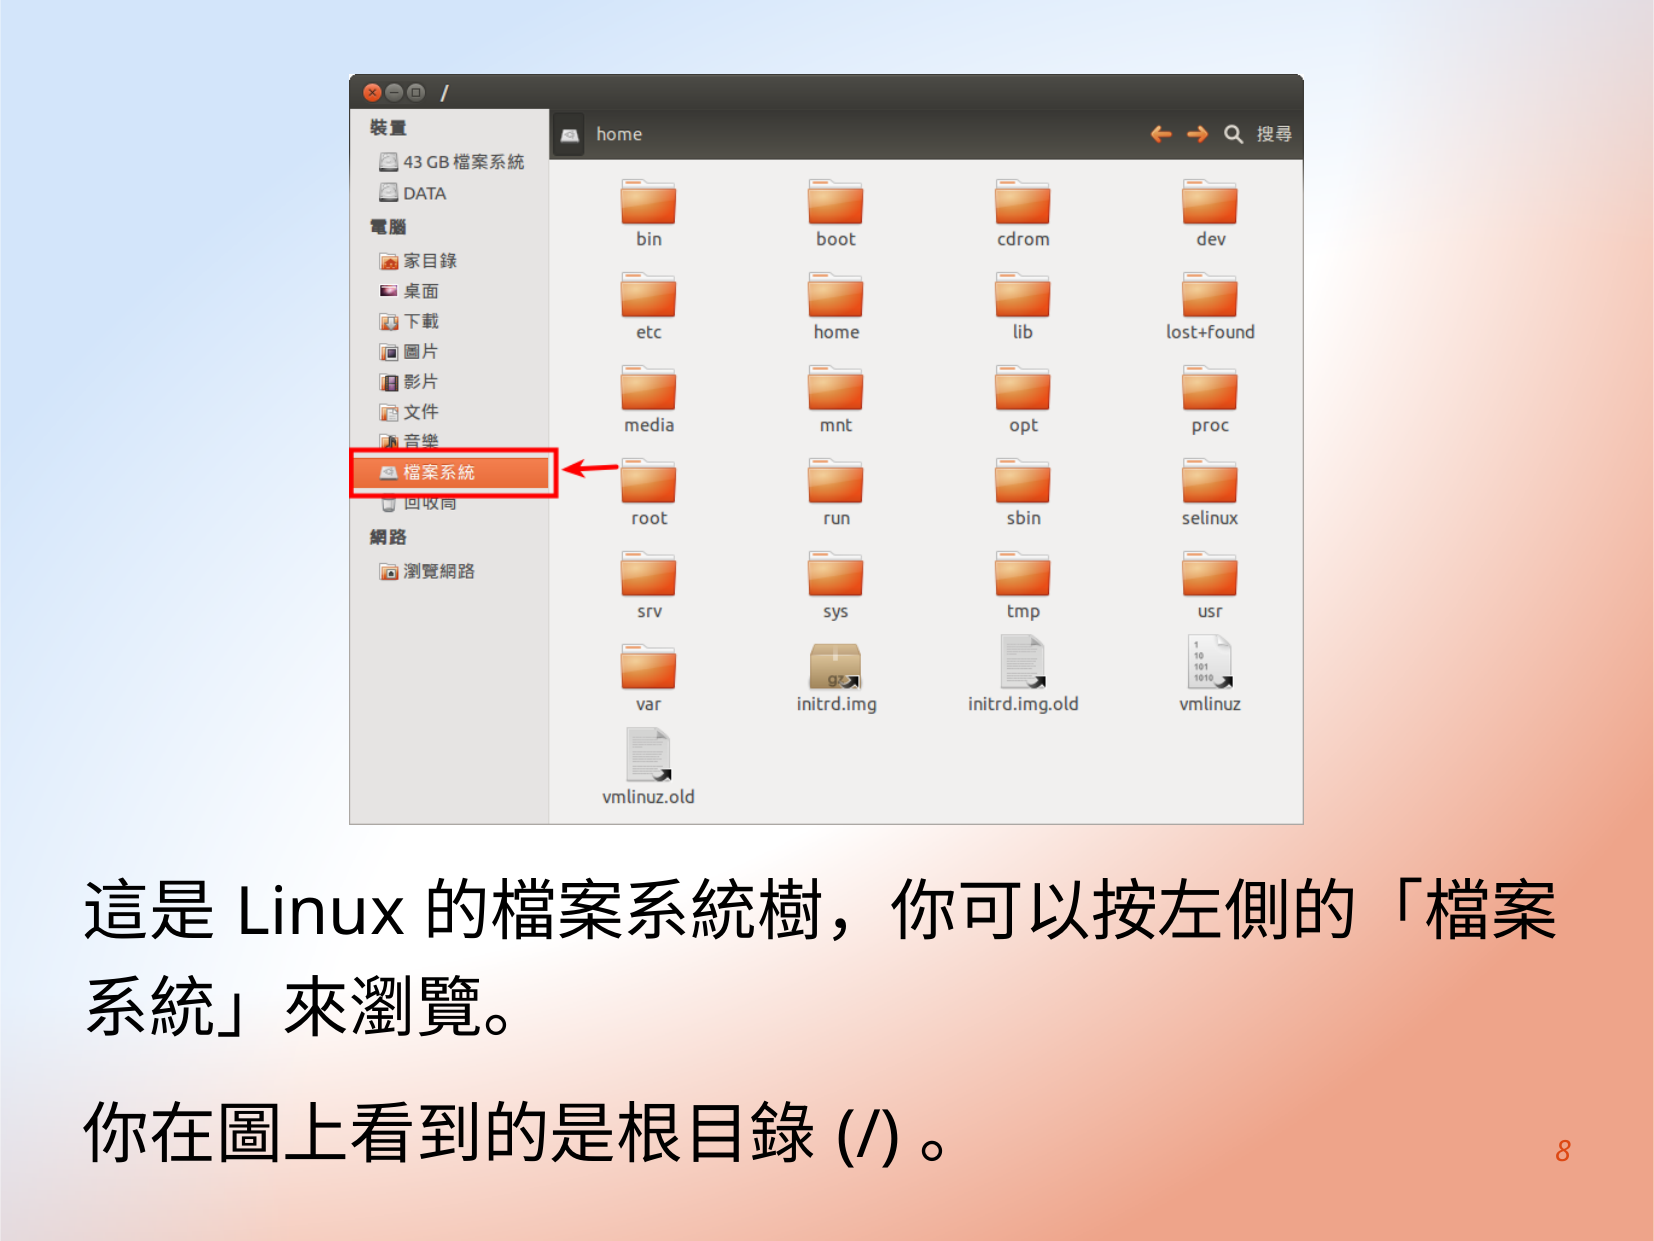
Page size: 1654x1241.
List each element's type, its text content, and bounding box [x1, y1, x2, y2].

picture [0, 0, 1654, 1241]
list 這是Linux的檔案系統樹，你可以按左側的「檔案系統」來瀏覽。 你在圖上看到的是根目錄(/)。 [82, 857, 1571, 1201]
